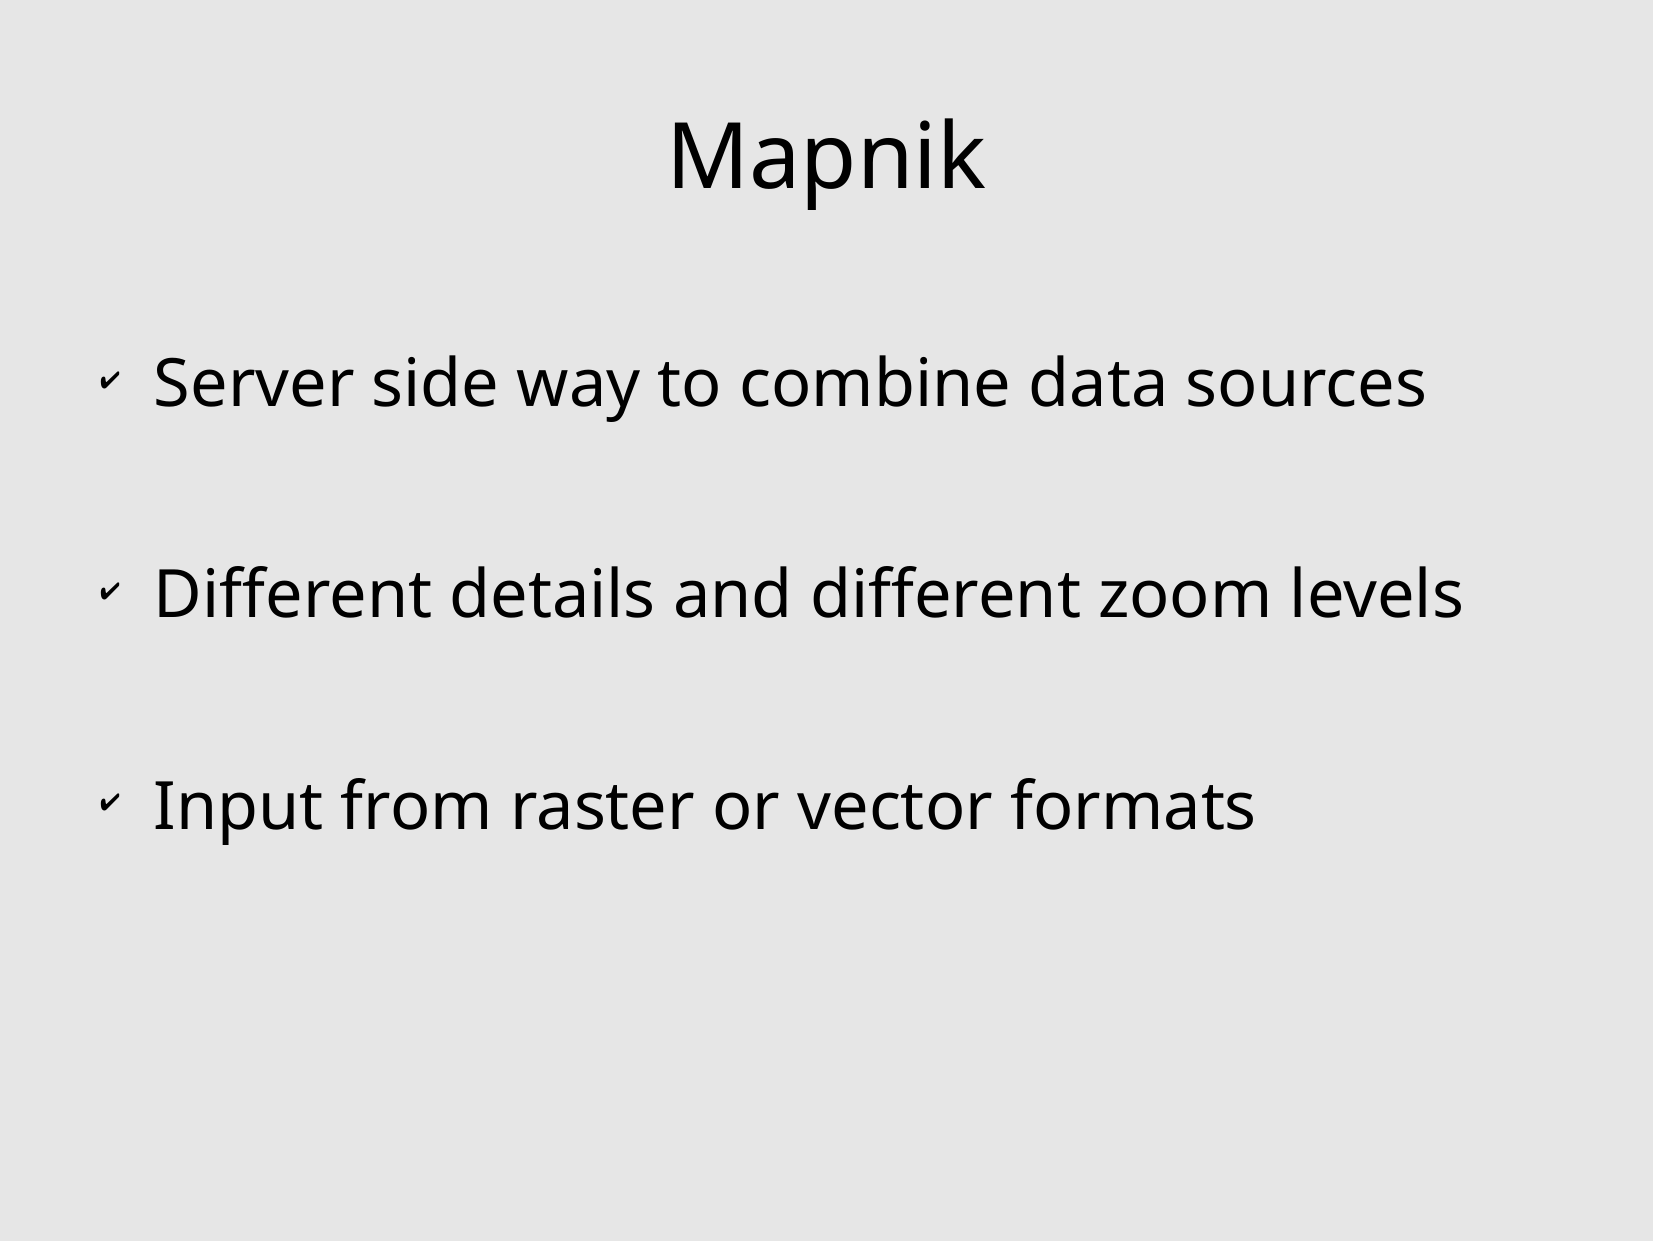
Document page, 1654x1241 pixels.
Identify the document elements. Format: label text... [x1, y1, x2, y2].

title Mapnik [82, 56, 1571, 250]
list Server side way to combine data sources Different details and different zoom levels Input from raster or vector formats [82, 290, 1571, 1095]
